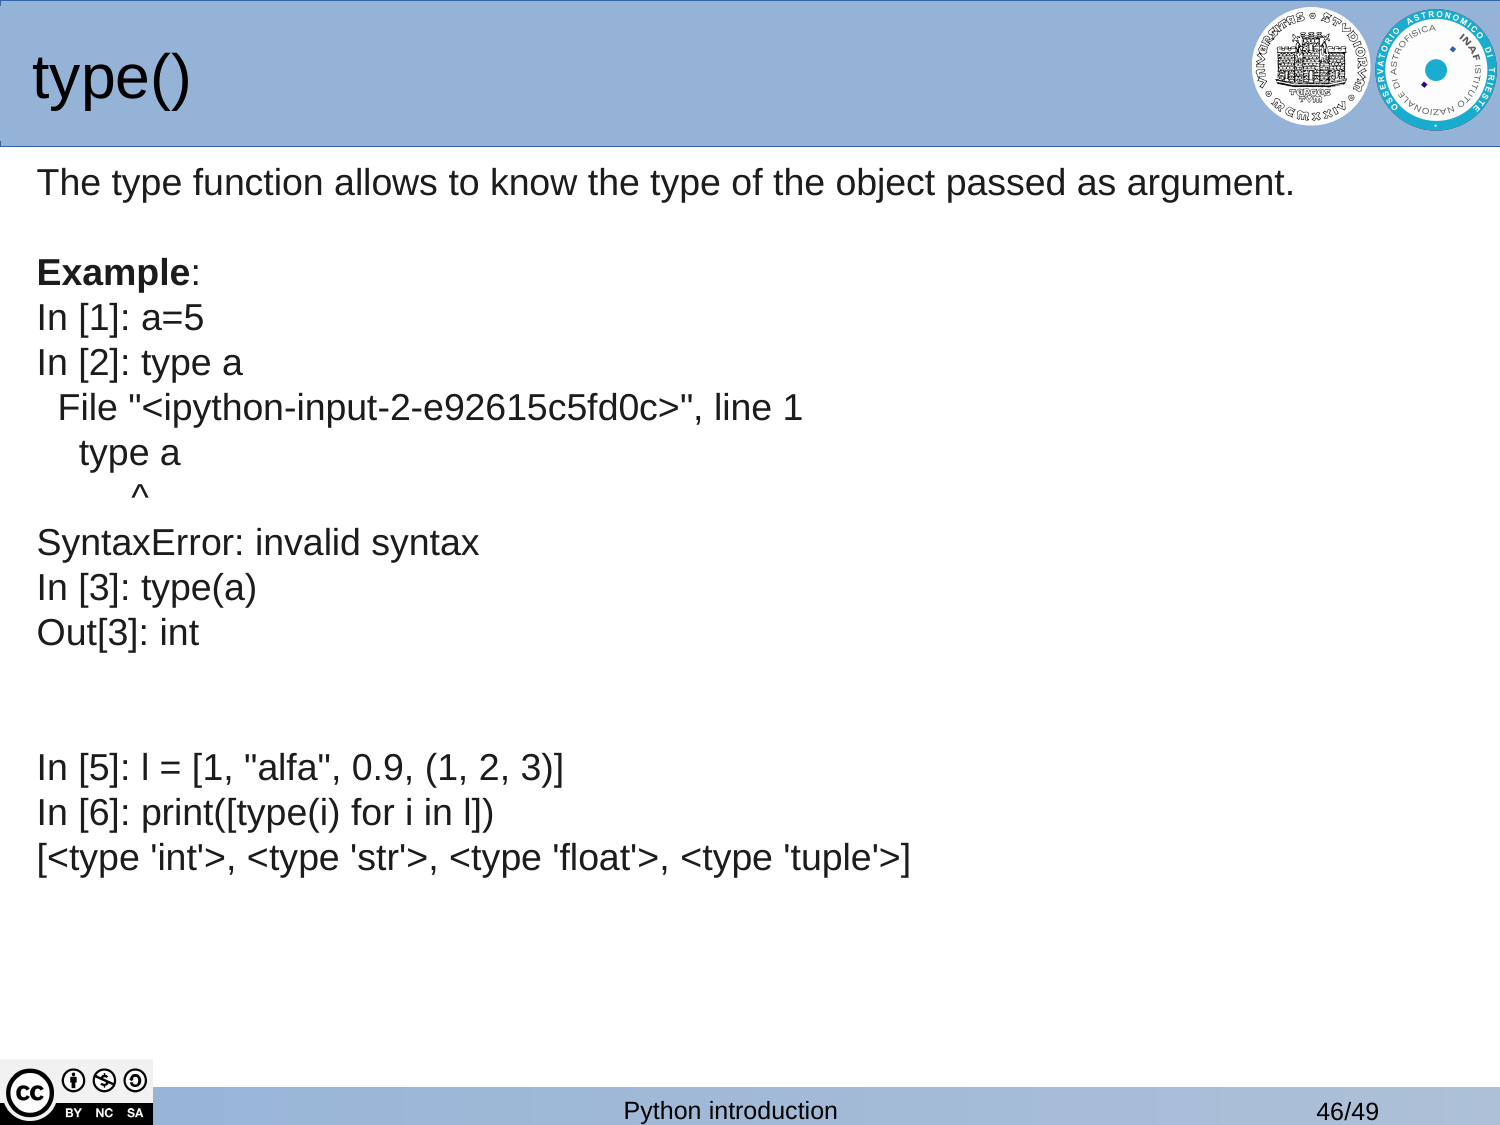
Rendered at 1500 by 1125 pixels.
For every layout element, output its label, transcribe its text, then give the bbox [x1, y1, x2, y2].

picture [1252, 0, 1500, 156]
list The type function allows to know the type of the object passed as argument. Example: In [1]: a=5 In [2]: type a File "<ipython-input-2-e92615c5fd0c>", line 1 type a ^ SyntaxError: invalid syntax In [3]: type(a) Out[3]: int In [5]: l = [1, "alfa", 0.9, (1, 2, 3)] In [6]: print([type(i) for i in l]) [<type 'int'>, <type 'str'>, <type 'float'>, <type 'tuple'>] [21, 150, 1455, 1087]
picture [0, 1059, 153, 1125]
text_box type() [0, 5, 1243, 141]
